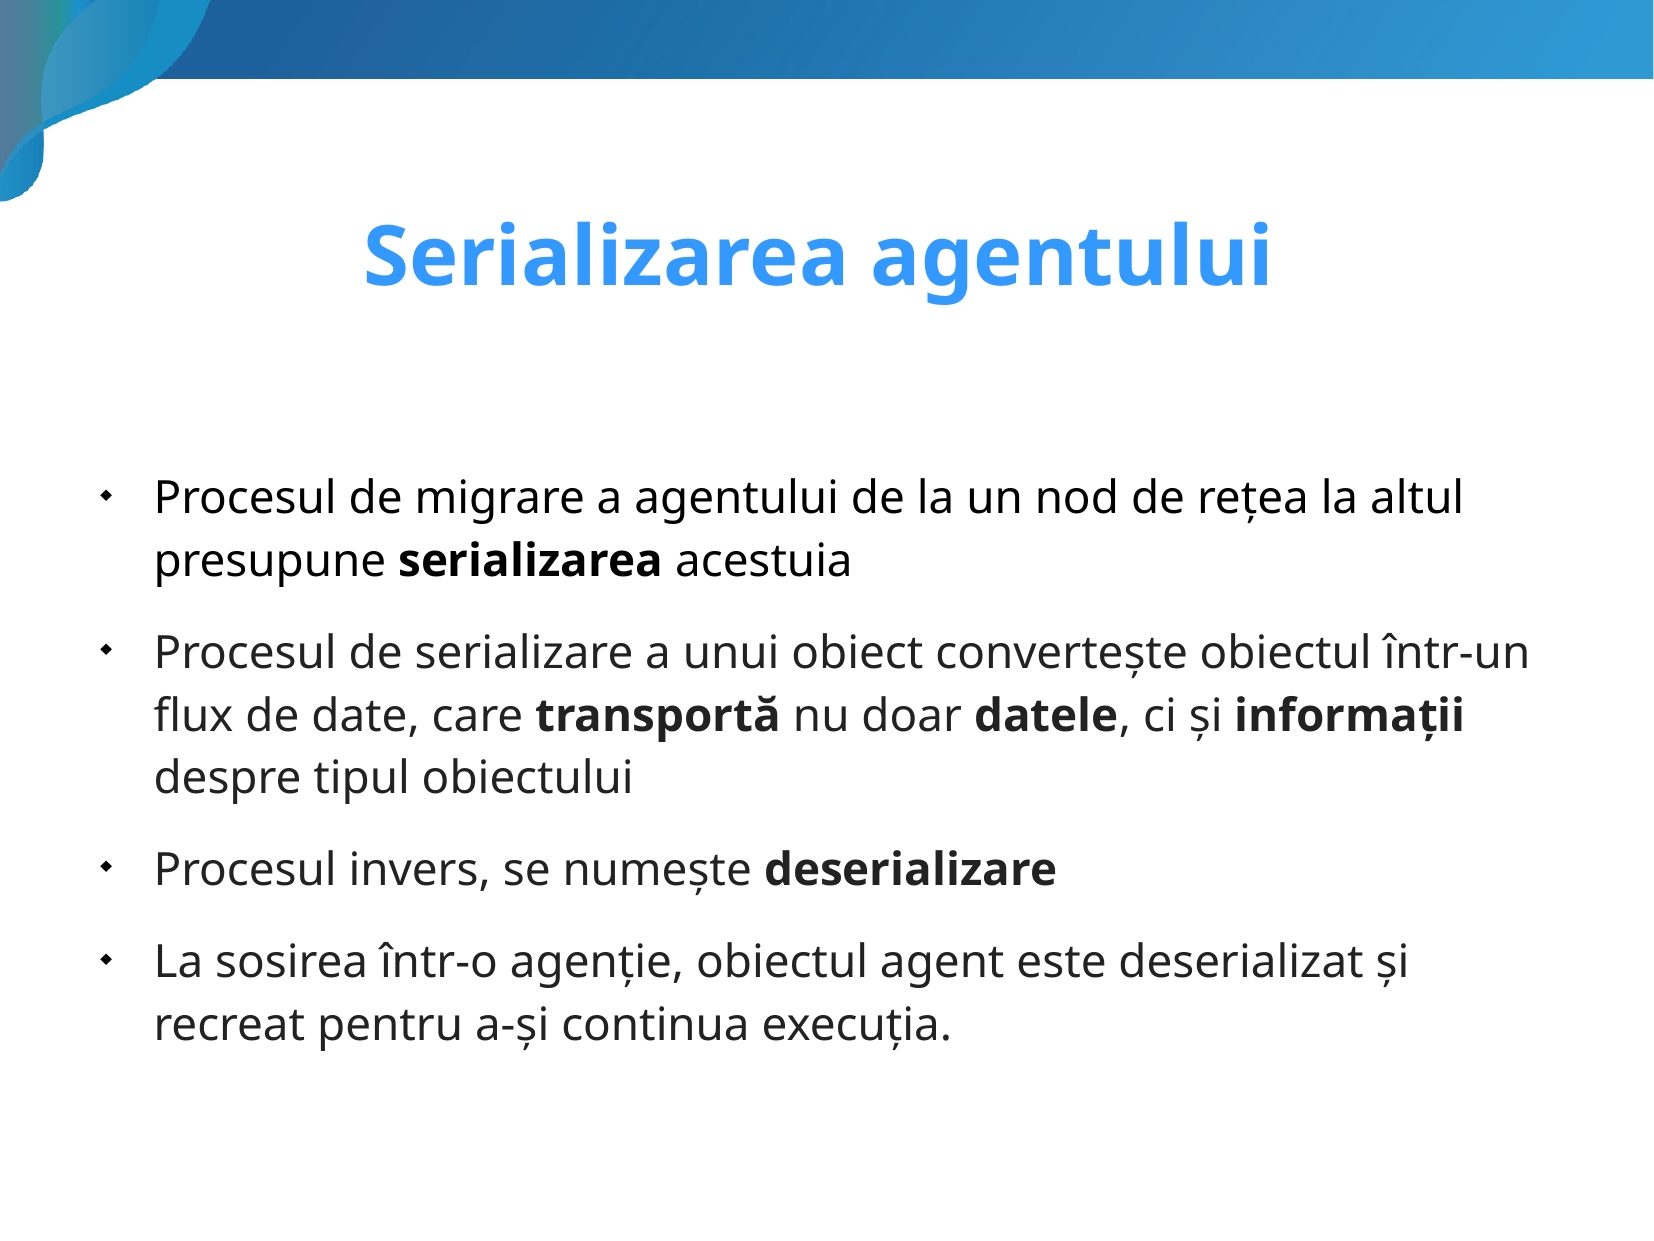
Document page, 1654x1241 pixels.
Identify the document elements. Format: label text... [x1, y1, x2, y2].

picture [0, 0, 1654, 1241]
title Serializarea agentului [75, 150, 1564, 358]
list Procesul de migrare a agentului de la un nod de rețea la altul presupune serializarea acestuia Procesul de serializare a unui obiect convertește obiectul într-un flux de date, care transportă nu doar datele, ci și informații despre tipul obiectului Procesul invers, se numește deserializare La sosirea într-o agenție, obiectul agent este deserializat și recreat pentru a-și continua execuția. [82, 372, 1571, 1093]
